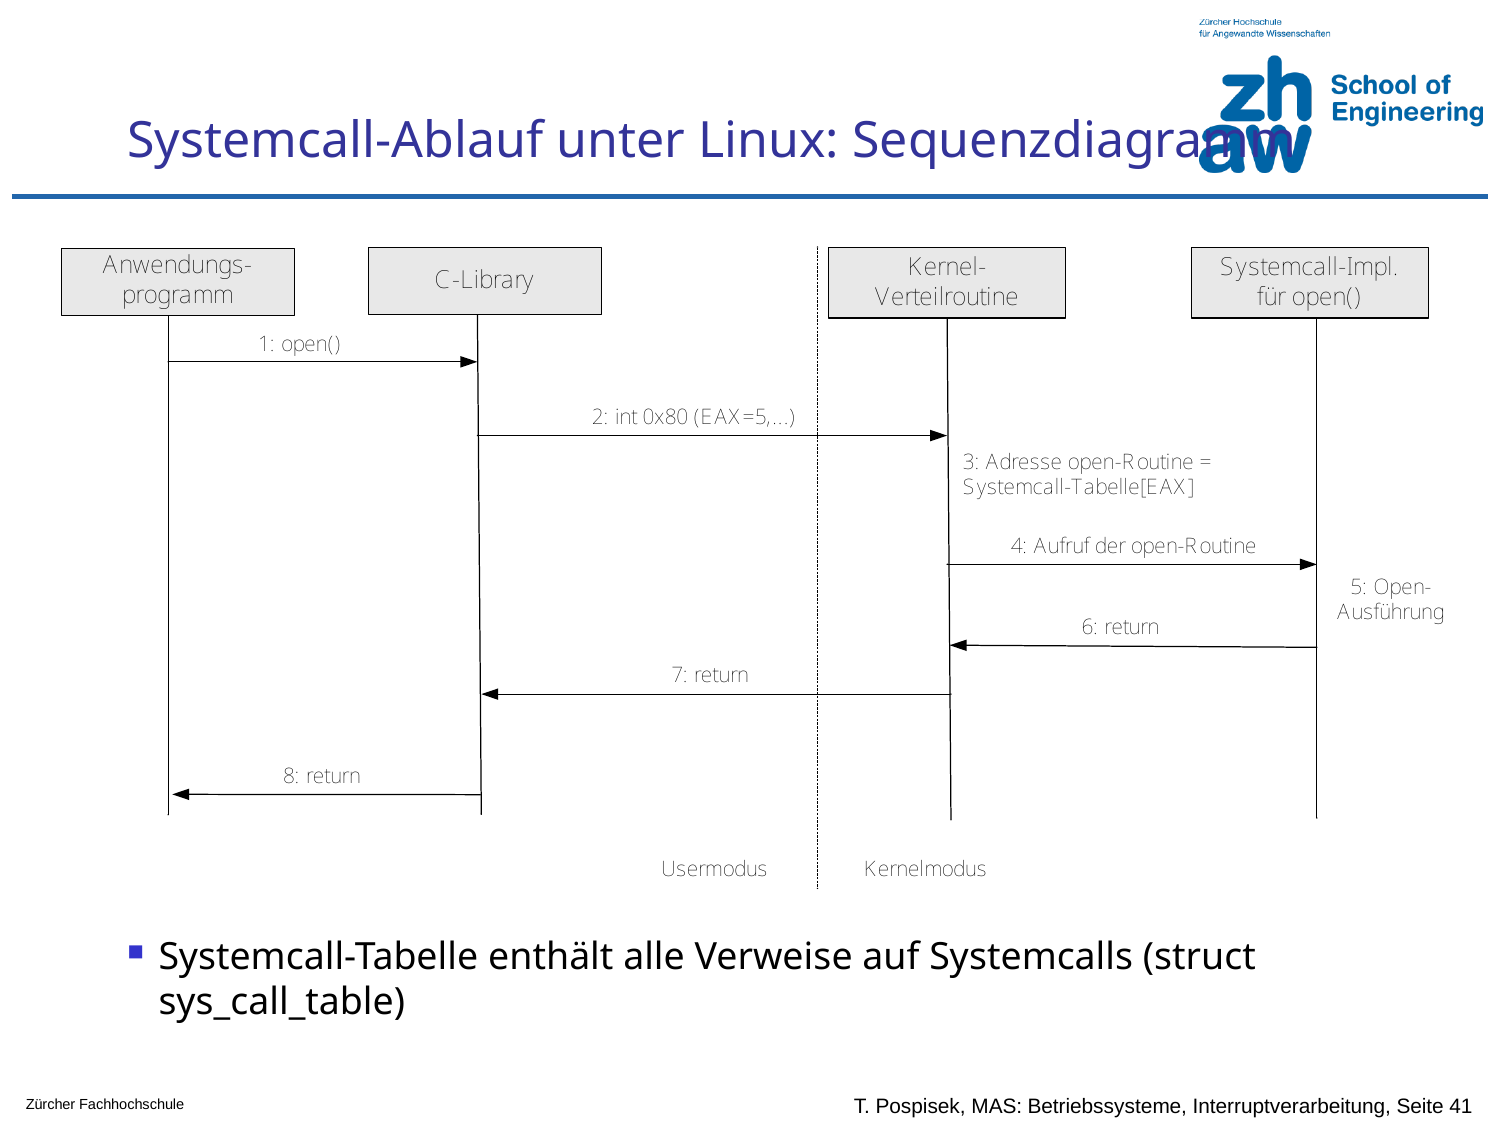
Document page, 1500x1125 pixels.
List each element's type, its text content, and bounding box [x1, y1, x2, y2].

title Systemcall-Ablauf unter Linux: Sequenzdiagramm [112, 50, 1391, 175]
picture [59, 243, 1489, 892]
text_box Systemcall-Tabelle enthält alle Verweise auf Systemcalls (struct sys_call_table) [112, 924, 1350, 1030]
picture [1199, 19, 1483, 173]
